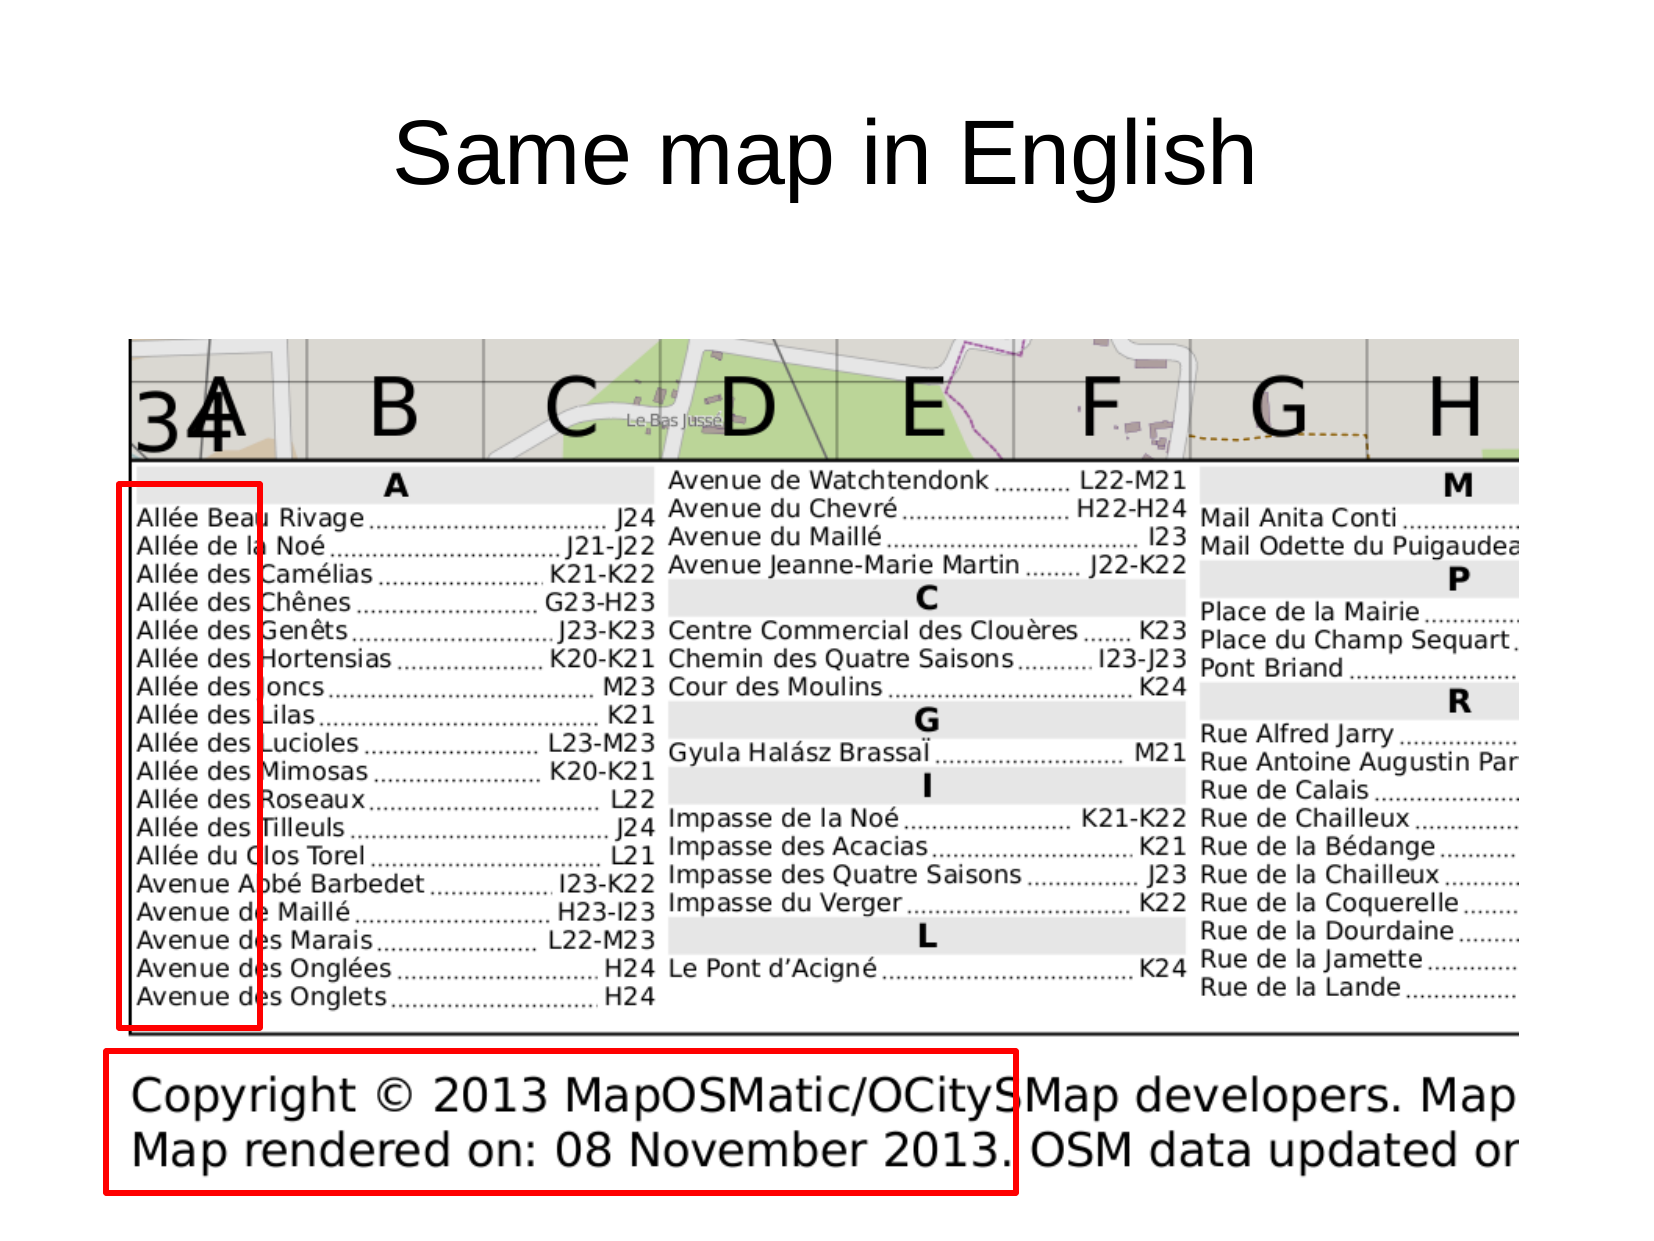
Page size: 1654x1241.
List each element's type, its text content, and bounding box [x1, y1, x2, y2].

title Same map in English [82, 49, 1571, 257]
picture [122, 487, 257, 1025]
picture [118, 339, 1519, 1179]
picture [118, 1054, 1013, 1179]
